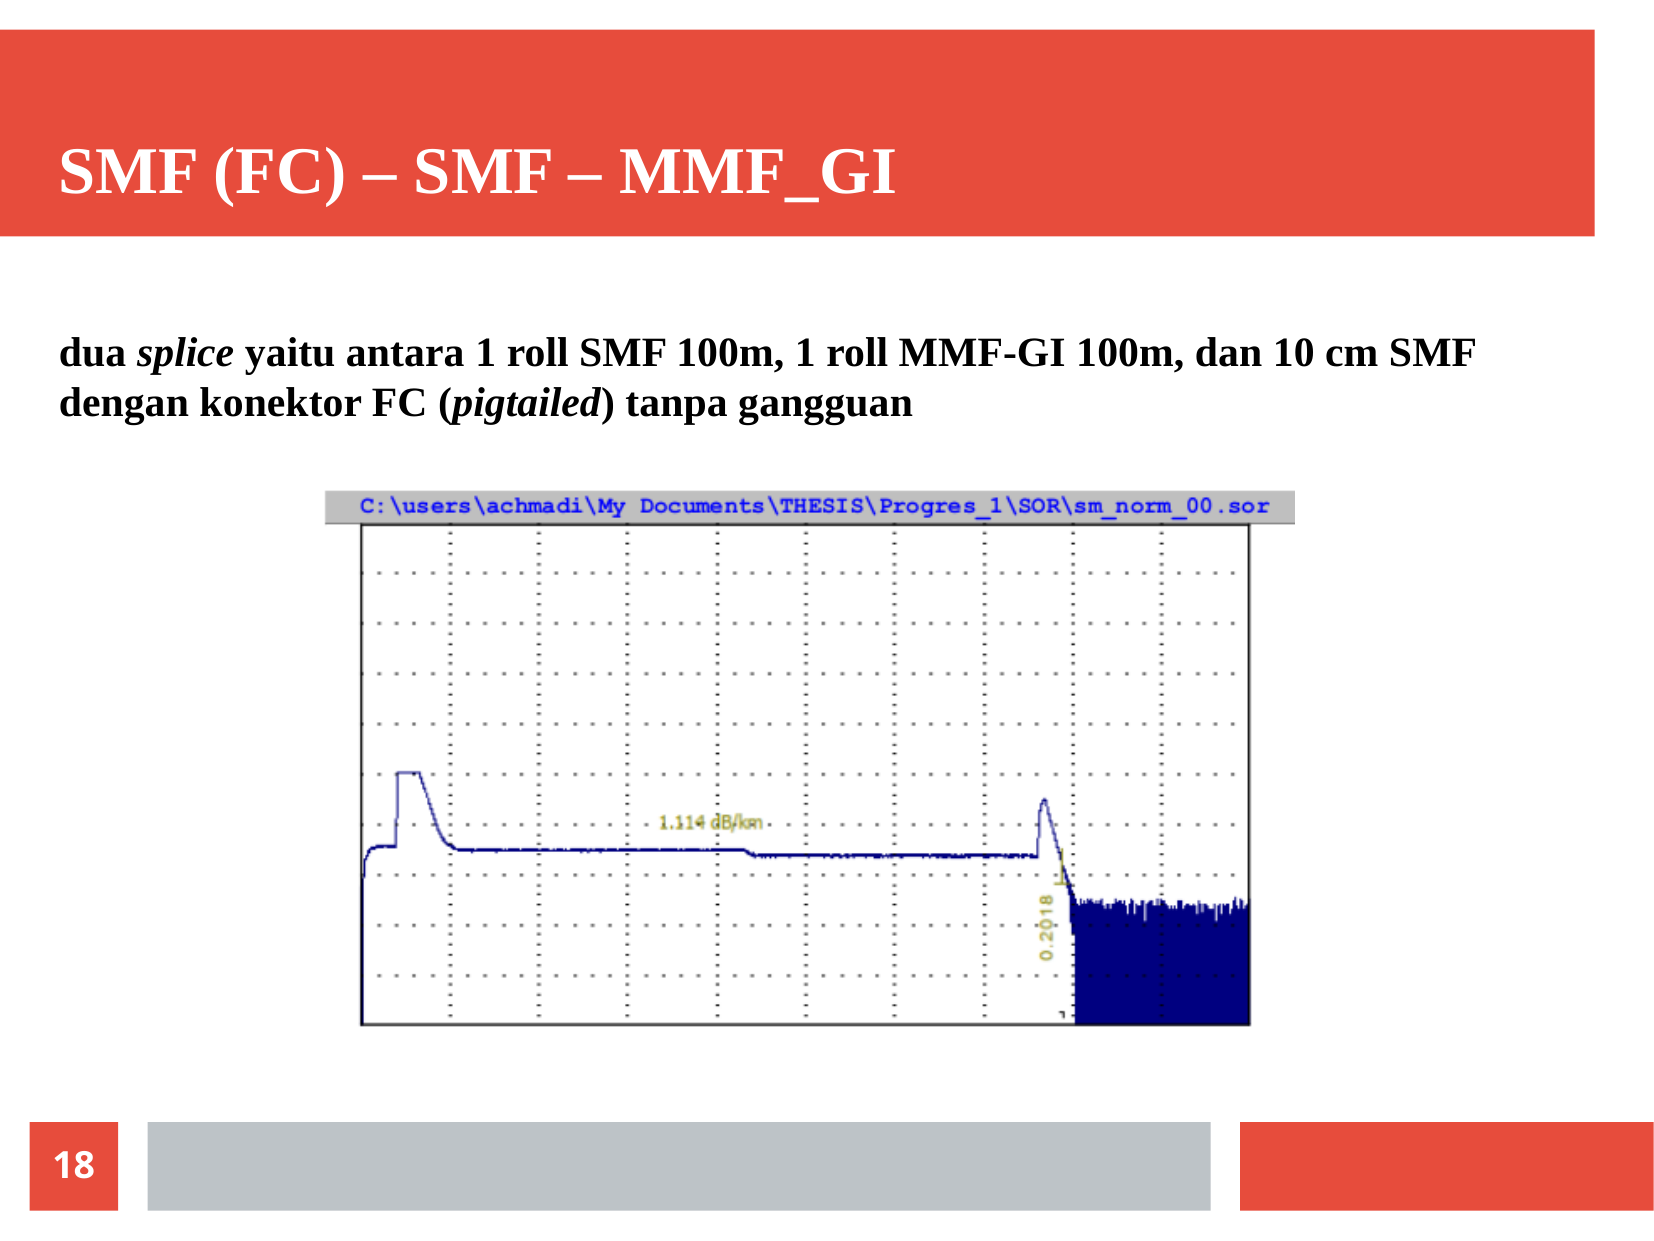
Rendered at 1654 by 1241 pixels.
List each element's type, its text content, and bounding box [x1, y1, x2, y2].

picture [317, 476, 1295, 1045]
title SMF (FC) – SMF – MMF_GI [59, 59, 1595, 207]
list dua splice yaitu antara 1 roll SMF 100m, 1 roll MMF-GI 100m, dan 10 cm SMF dengan konektor FC (pigtailed) tanpa gangguan [59, 324, 1565, 1093]
text_box [29, 1122, 119, 1211]
